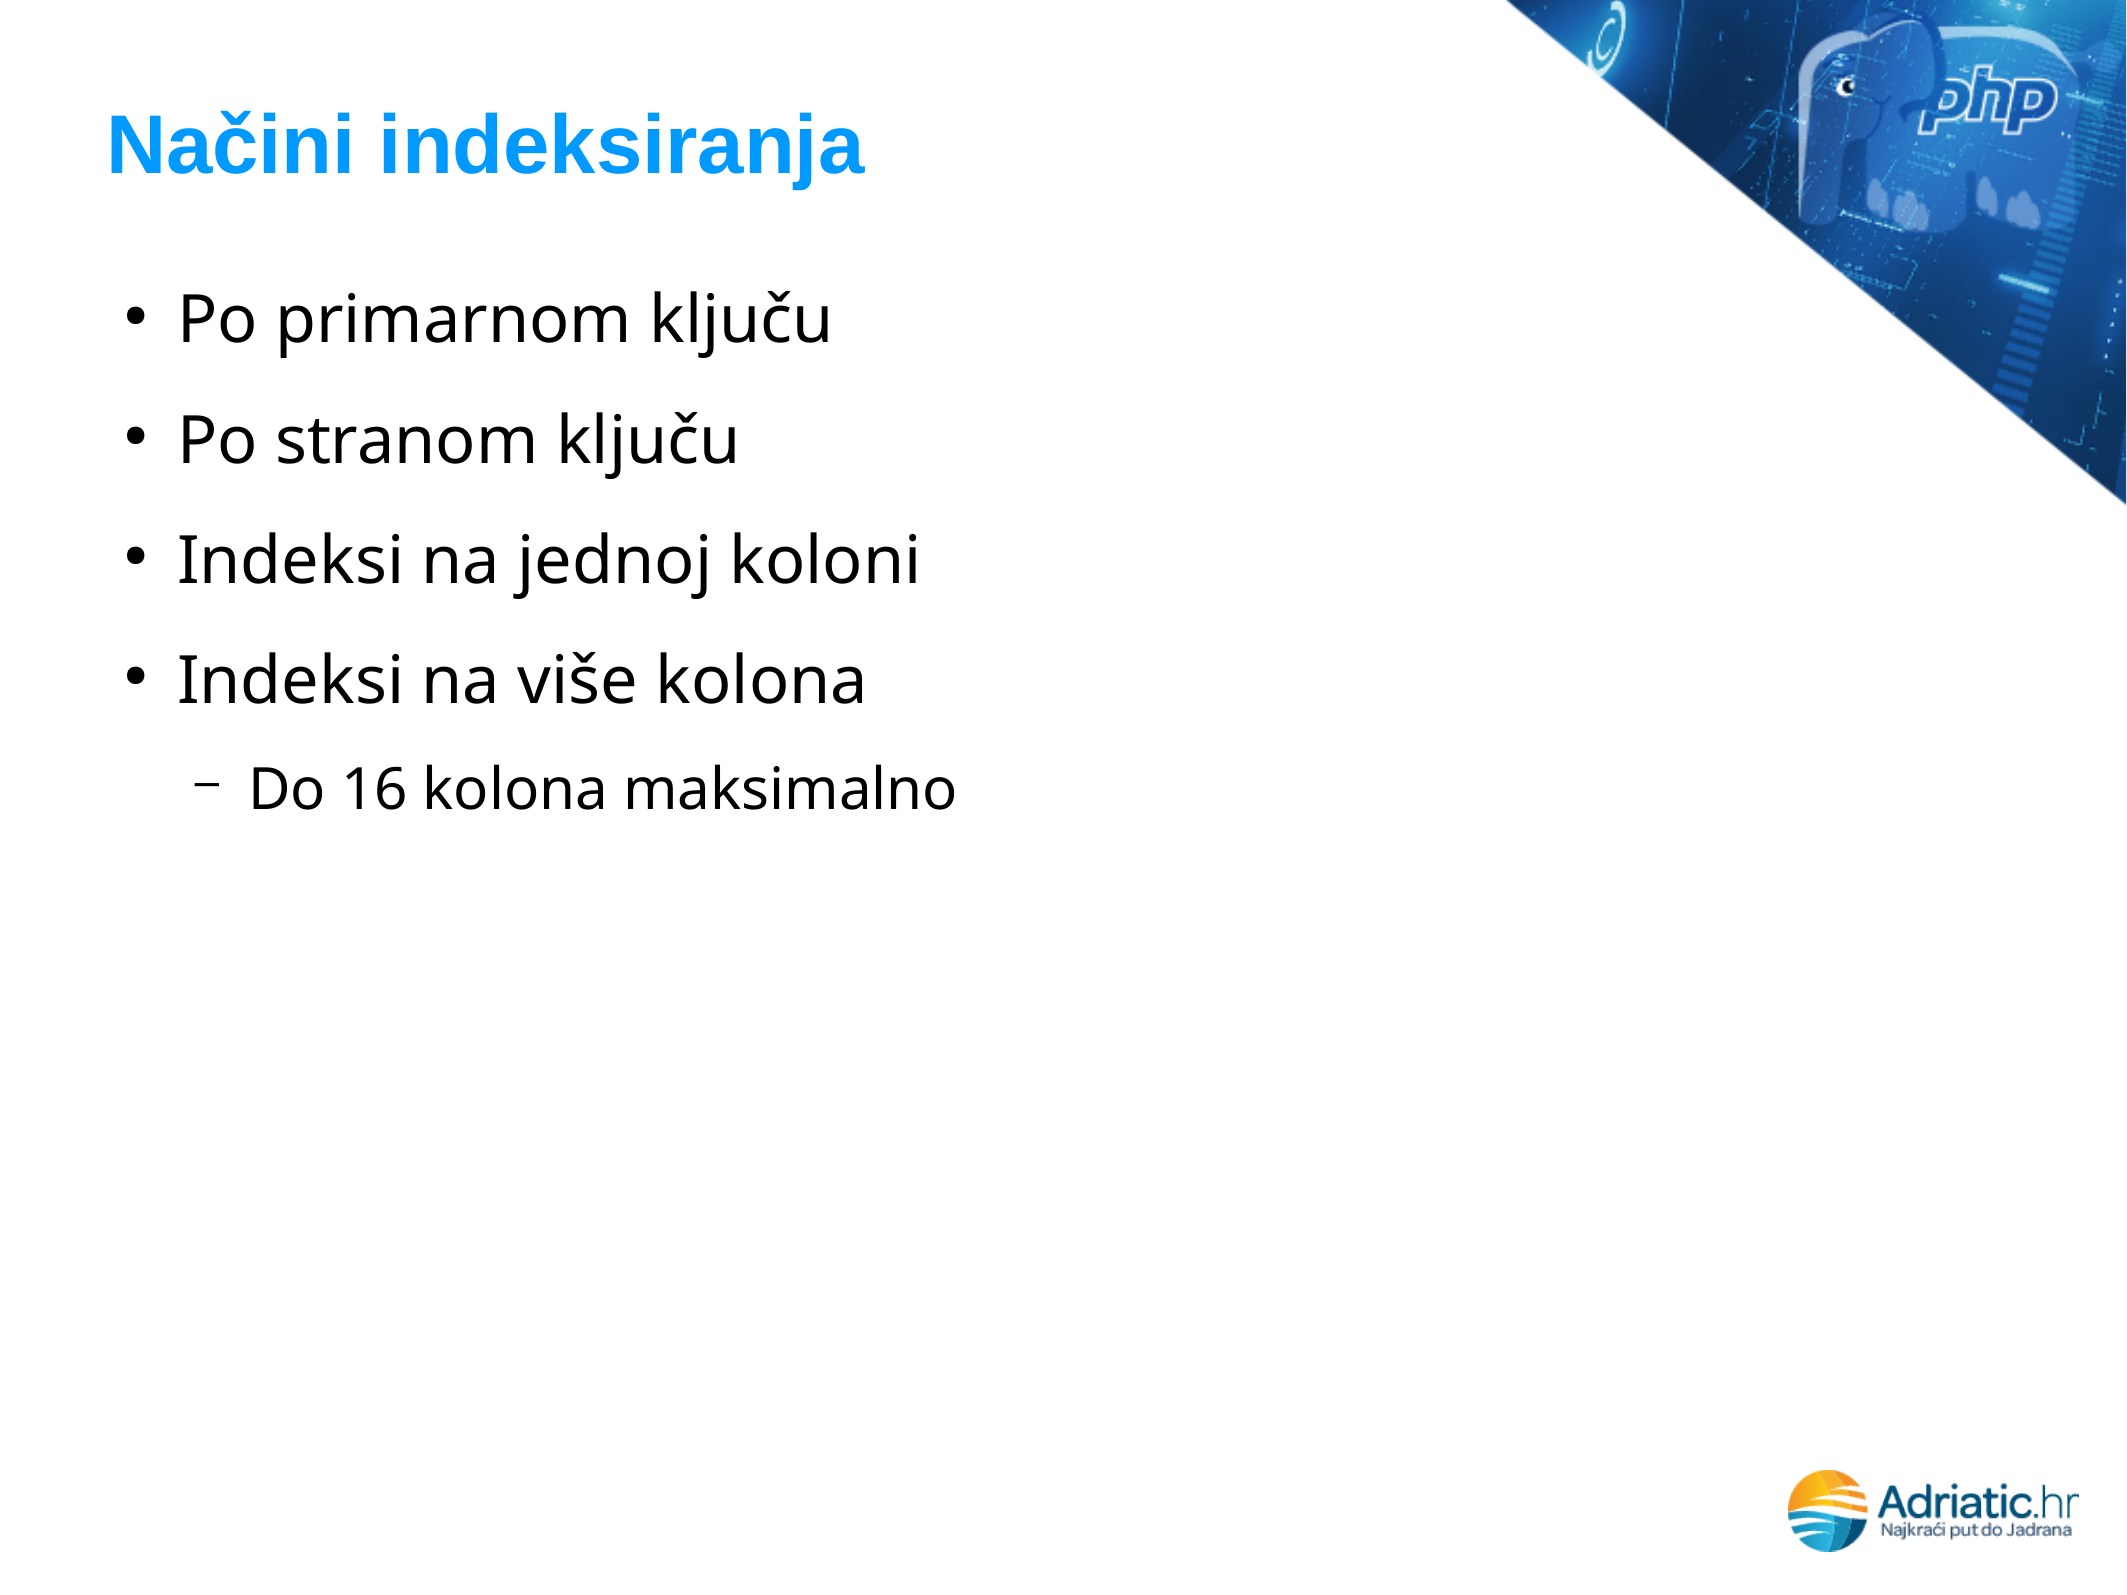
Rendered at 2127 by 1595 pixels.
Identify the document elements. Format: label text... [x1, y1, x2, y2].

list Po primarnom ključu Po stranom ključu Indeksi na jednoj koloni Indeksi na više kolona Do 16 kolona maksimalno [106, 271, 2020, 1453]
picture [1788, 1470, 2079, 1552]
picture [1505, 0, 2127, 625]
title Načini indeksiranja [106, 70, 1630, 219]
